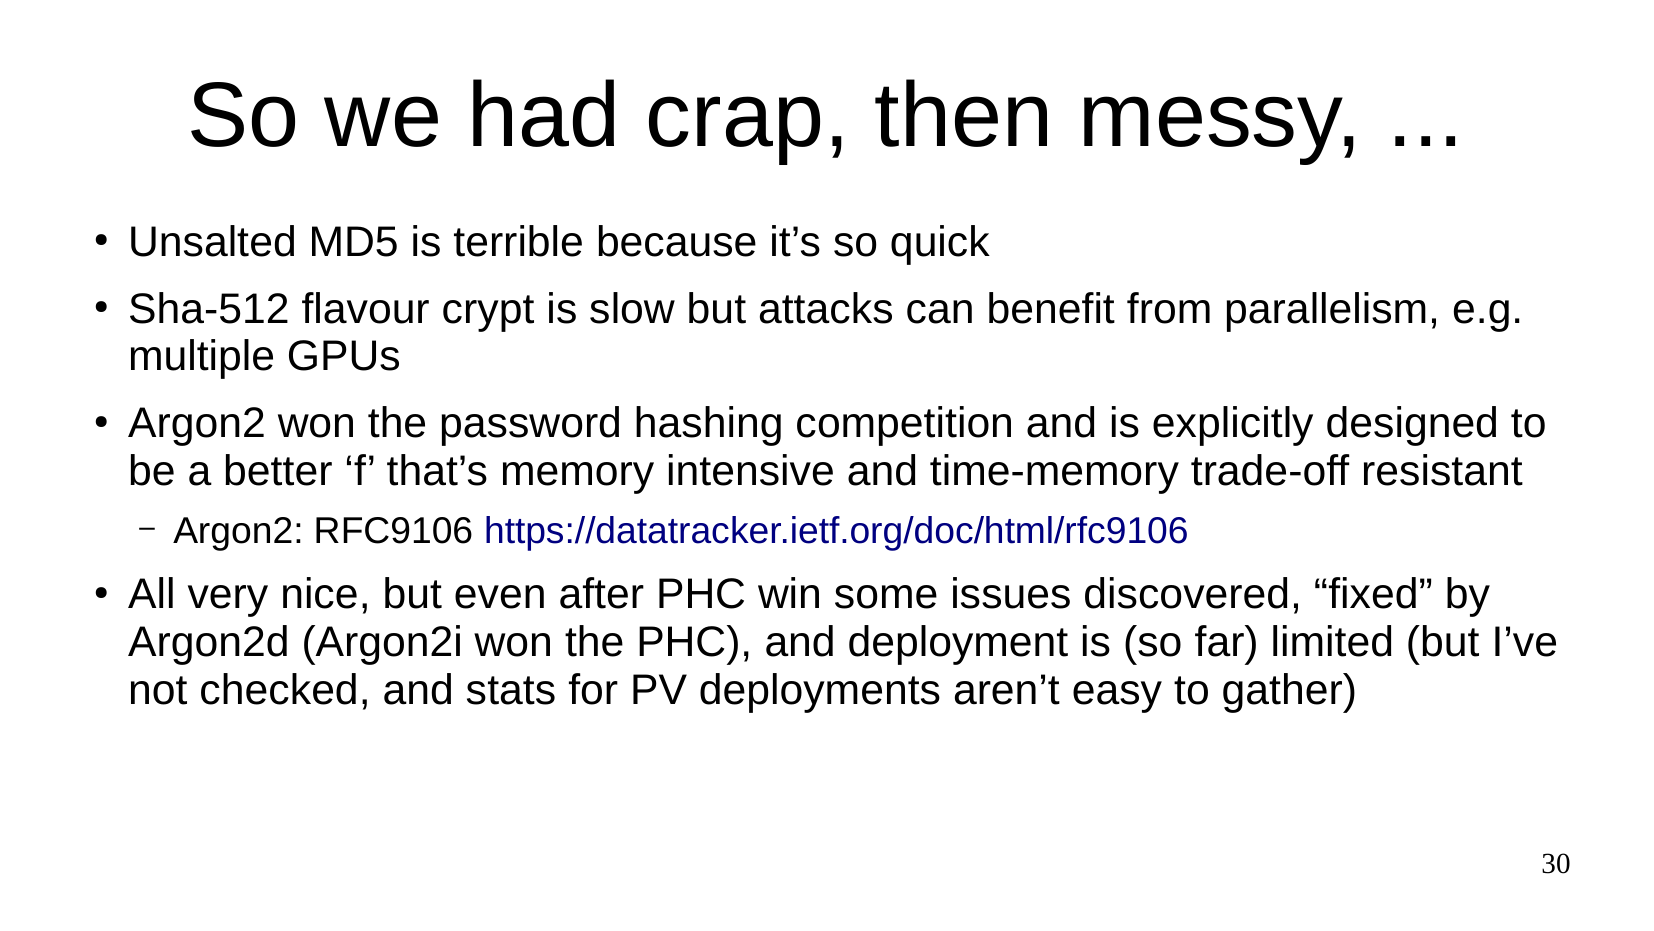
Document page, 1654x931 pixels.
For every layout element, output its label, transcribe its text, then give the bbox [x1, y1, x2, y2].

title So we had crap, then messy, ... [82, 37, 1571, 193]
list Unsalted MD5 is terrible because it’s so quick Sha-512 flavour crypt is slow but attacks can benefit from parallelism, e.g. multiple GPUs Argon2 won the password hashing competition and is explicitly designed to be a better ‘f’ that’s memory intensive and time-memory trade-off resistant Argon2: RFC9106 https://datatracker.ietf.org/doc/html/rfc9106 All very nice, but even after PHC win some issues discovered, “fixed” by Argon2d (Argon2i won the PHC), and deployment is (so far) limited (but I’ve not checked, and stats for PV deployments aren’t easy to gather) [82, 217, 1571, 758]
